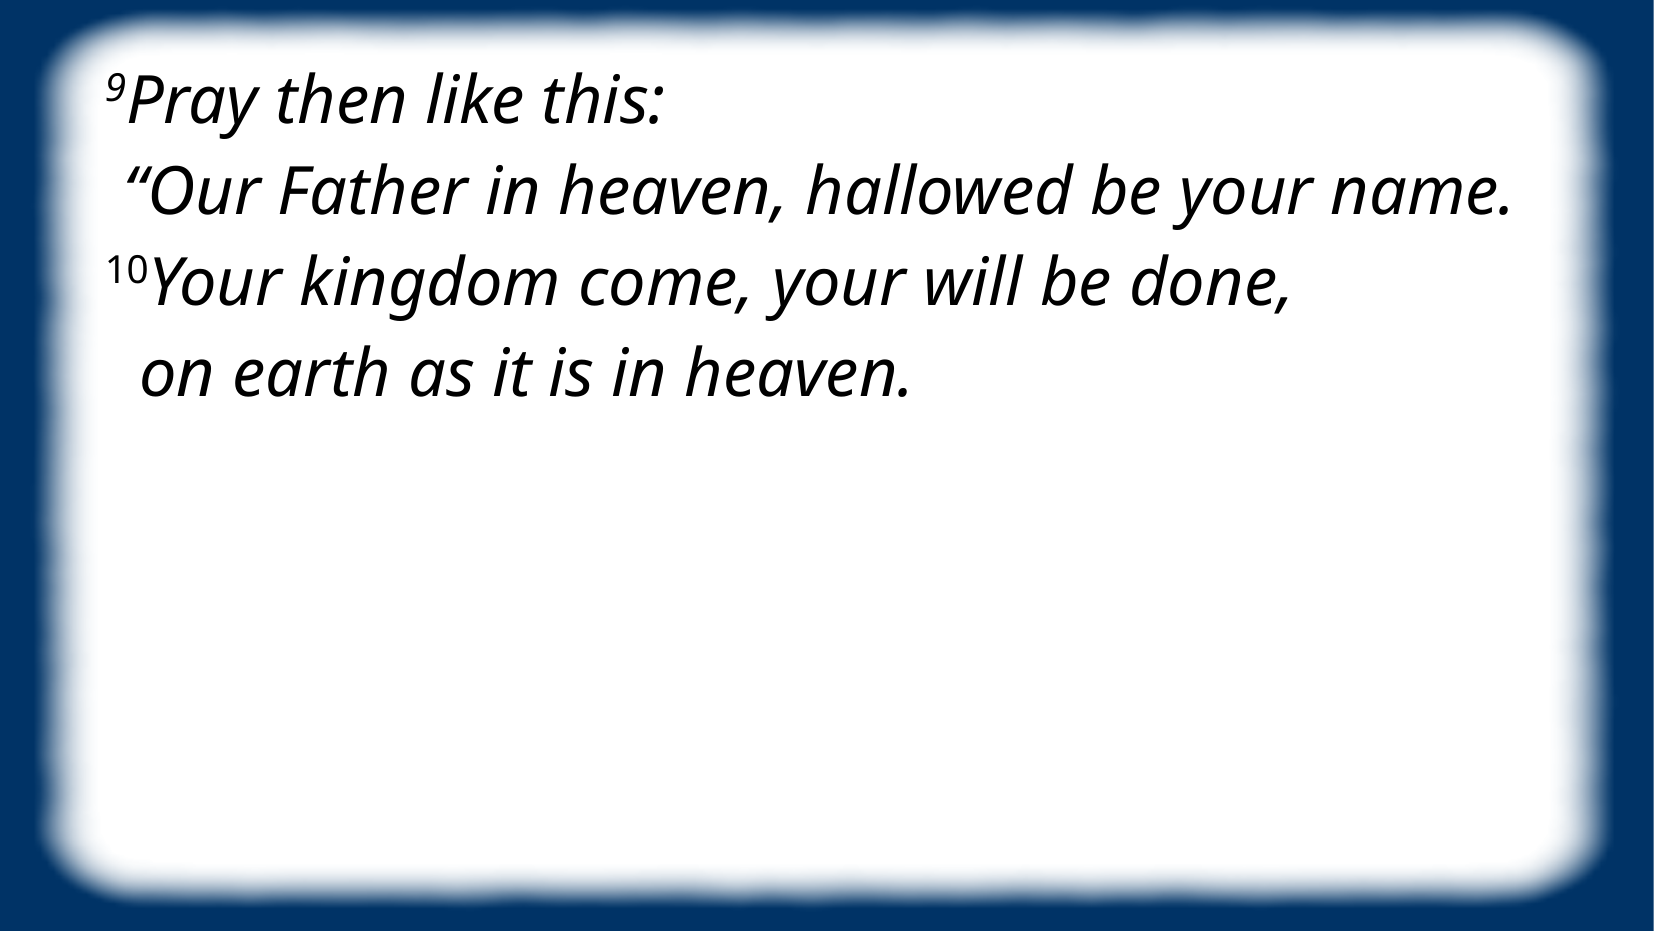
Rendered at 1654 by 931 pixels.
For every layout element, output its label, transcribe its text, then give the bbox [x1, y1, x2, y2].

text_box 9Pray then like this: “Our Father in heaven, hallowed be your name. 10Your kingdom come, your will be done, on earth as it is in heaven. [90, 45, 1561, 415]
picture [0, 0, 1654, 931]
